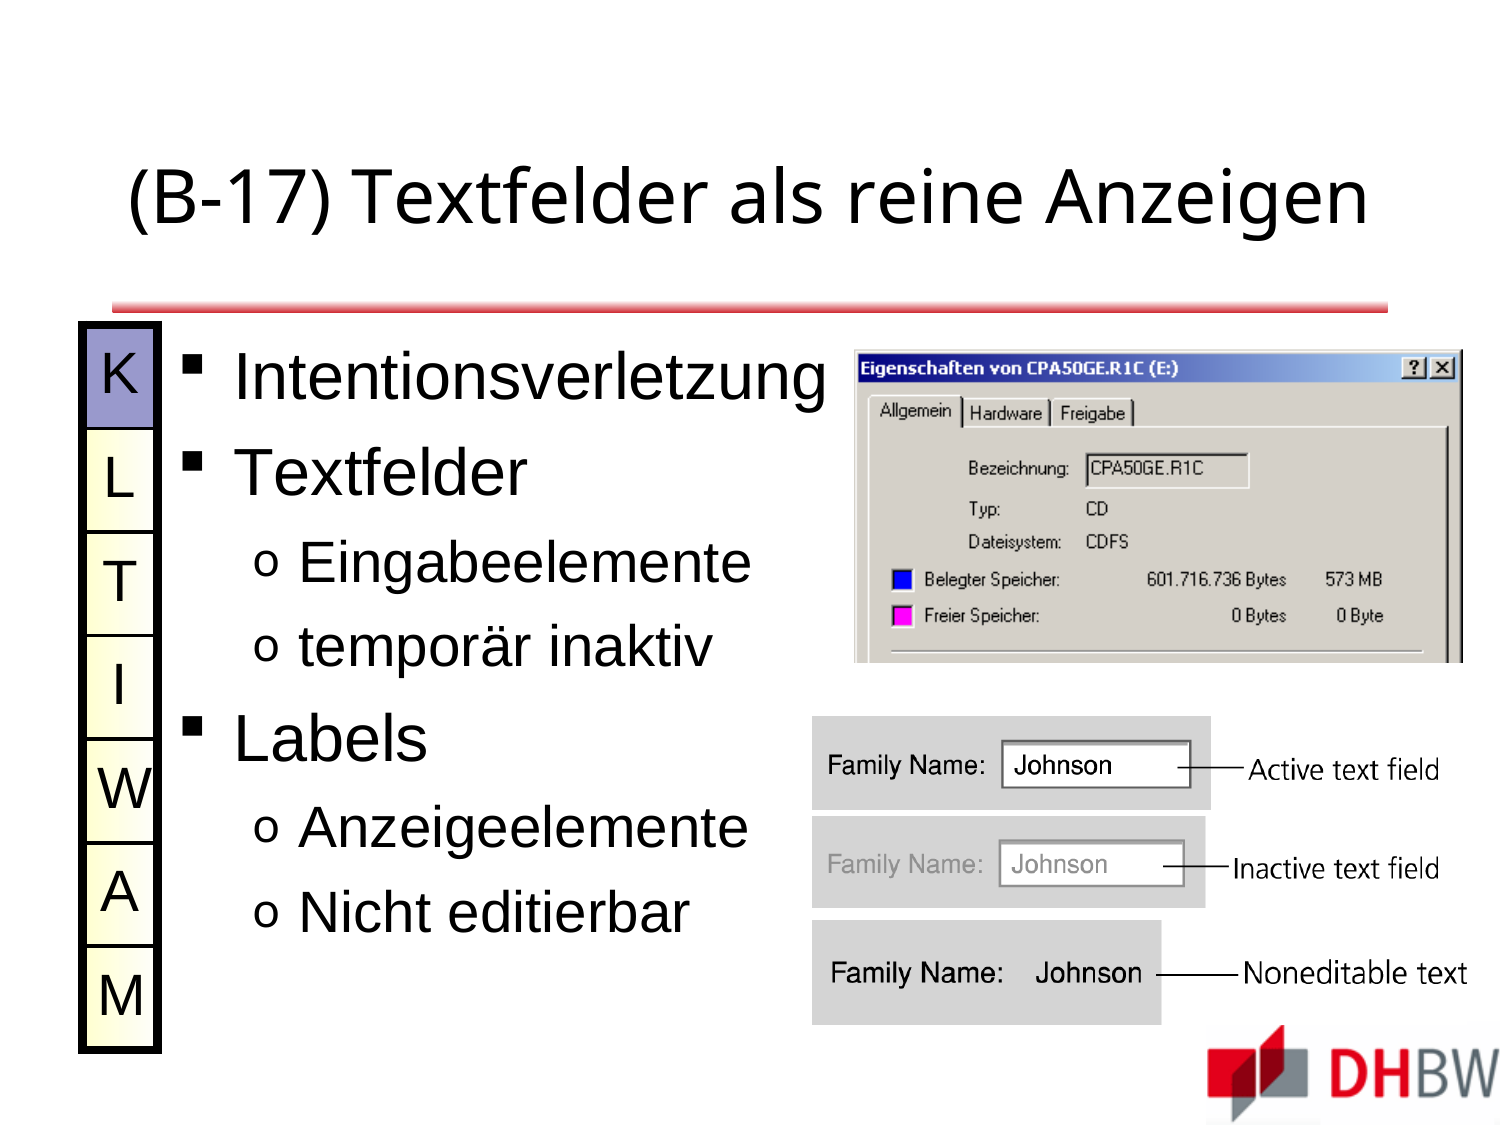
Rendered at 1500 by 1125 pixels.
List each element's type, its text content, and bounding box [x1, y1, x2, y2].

table_cell I [87, 637, 153, 737]
table_cell L [87, 430, 153, 530]
title (B-17) Textfelder als reine Anzeigen [112, 96, 1388, 292]
table_cell T [87, 534, 153, 634]
picture [812, 716, 1438, 810]
chart [854, 348, 1463, 663]
table_header K [87, 329, 153, 427]
table_cell M [87, 948, 153, 1046]
table_cell A [87, 845, 153, 944]
picture [812, 816, 1438, 908]
picture [812, 916, 1500, 1125]
table_cell W [87, 741, 153, 841]
list Intentionsverletzung Textfelder Eingabeelemente temporär inaktiv Labels Anzeigeelemente Nicht editierbar [162, 324, 863, 1051]
